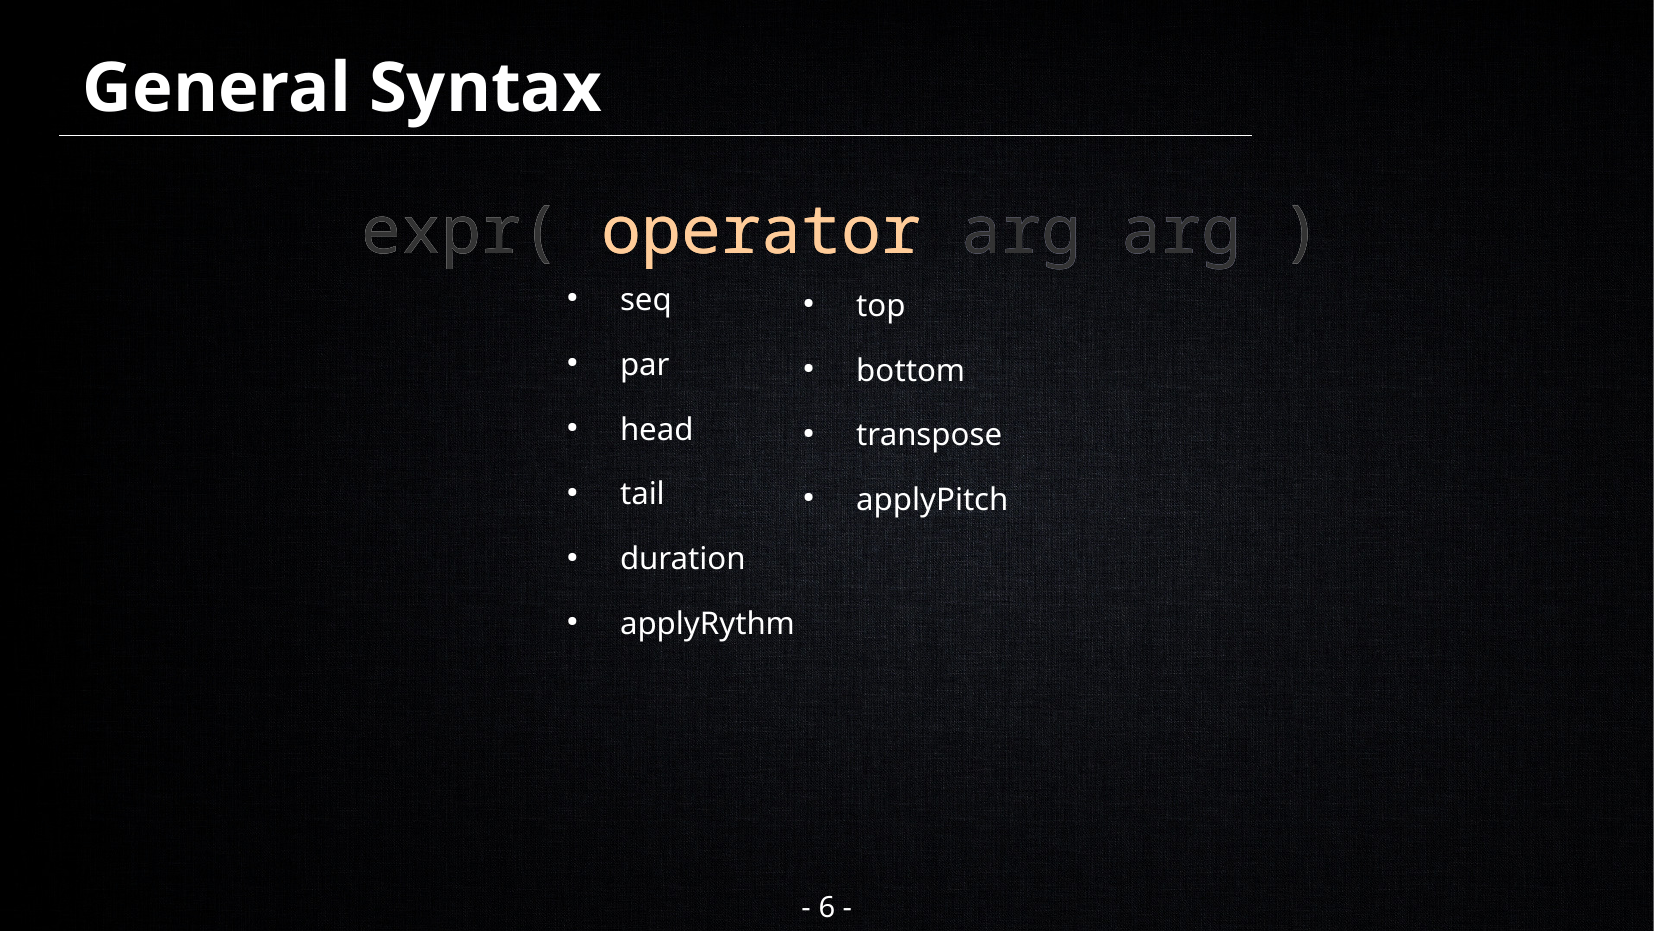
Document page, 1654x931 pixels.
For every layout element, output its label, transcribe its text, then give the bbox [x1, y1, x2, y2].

picture [0, 0, 1654, 931]
title General Syntax [82, 7, 1571, 163]
text_box expr( operator arg arg ) [346, 175, 1337, 257]
list seq par head tail duration applyRythm [549, 276, 928, 662]
list top bottom transpose applyPitch [785, 282, 1040, 621]
